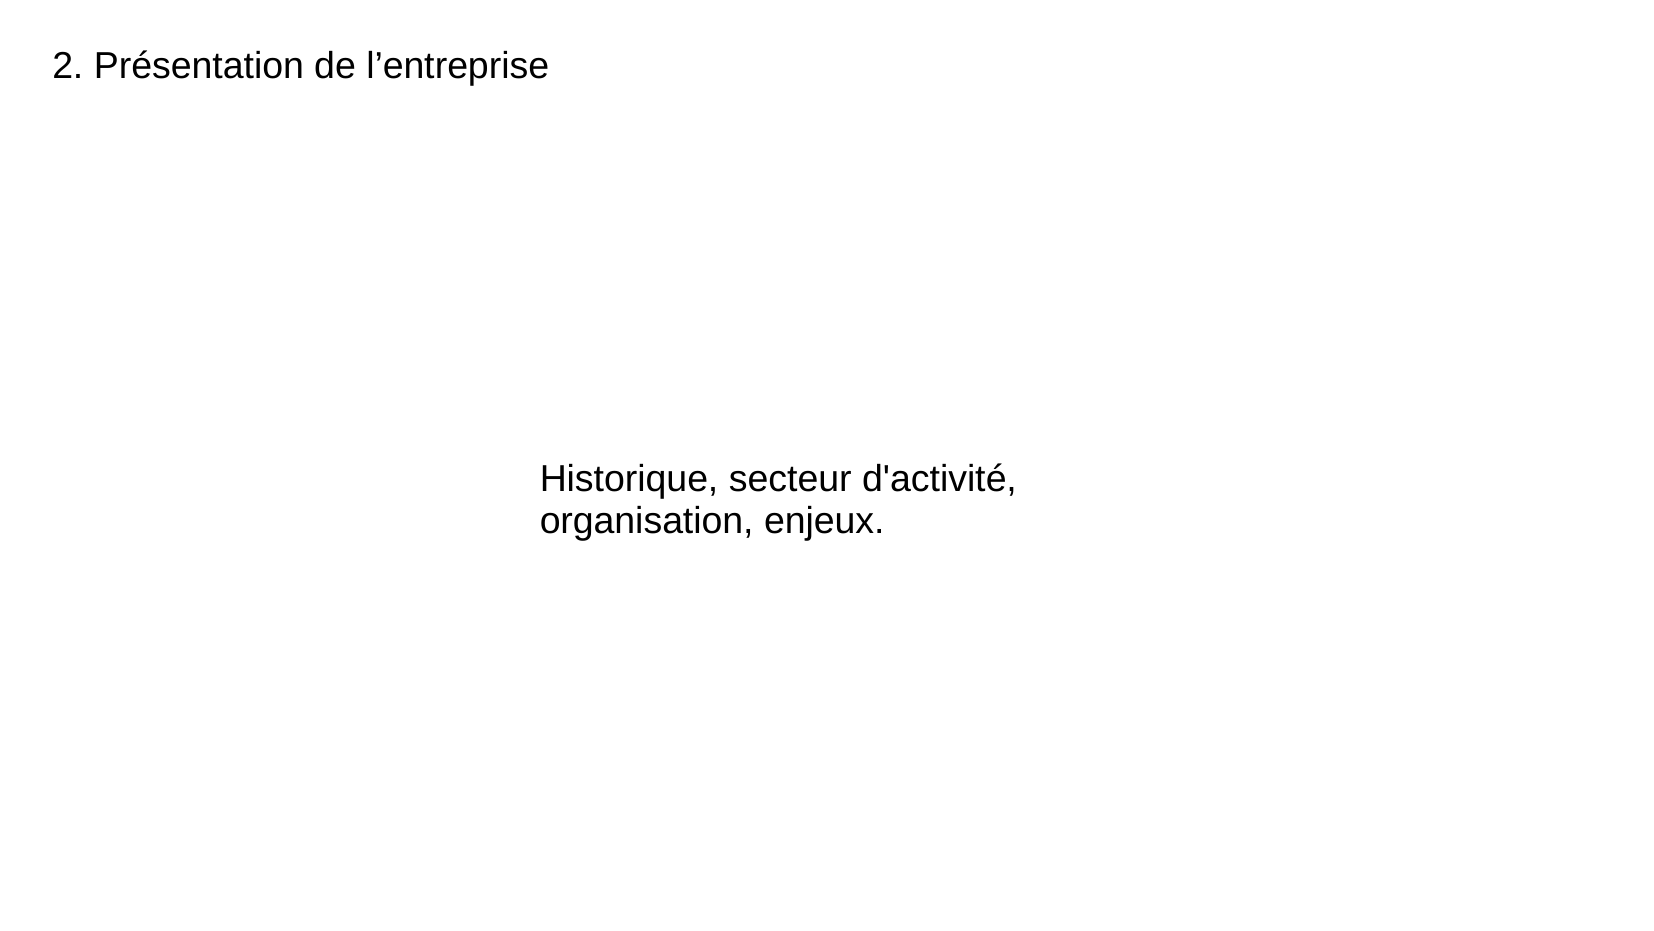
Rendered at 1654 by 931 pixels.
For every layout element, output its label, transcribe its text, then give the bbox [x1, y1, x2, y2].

text_box Historique, secteur d'activité, organisation, enjeux. [525, 450, 1126, 549]
text_box 2. Présentation de l’entreprise [37, 37, 638, 95]
